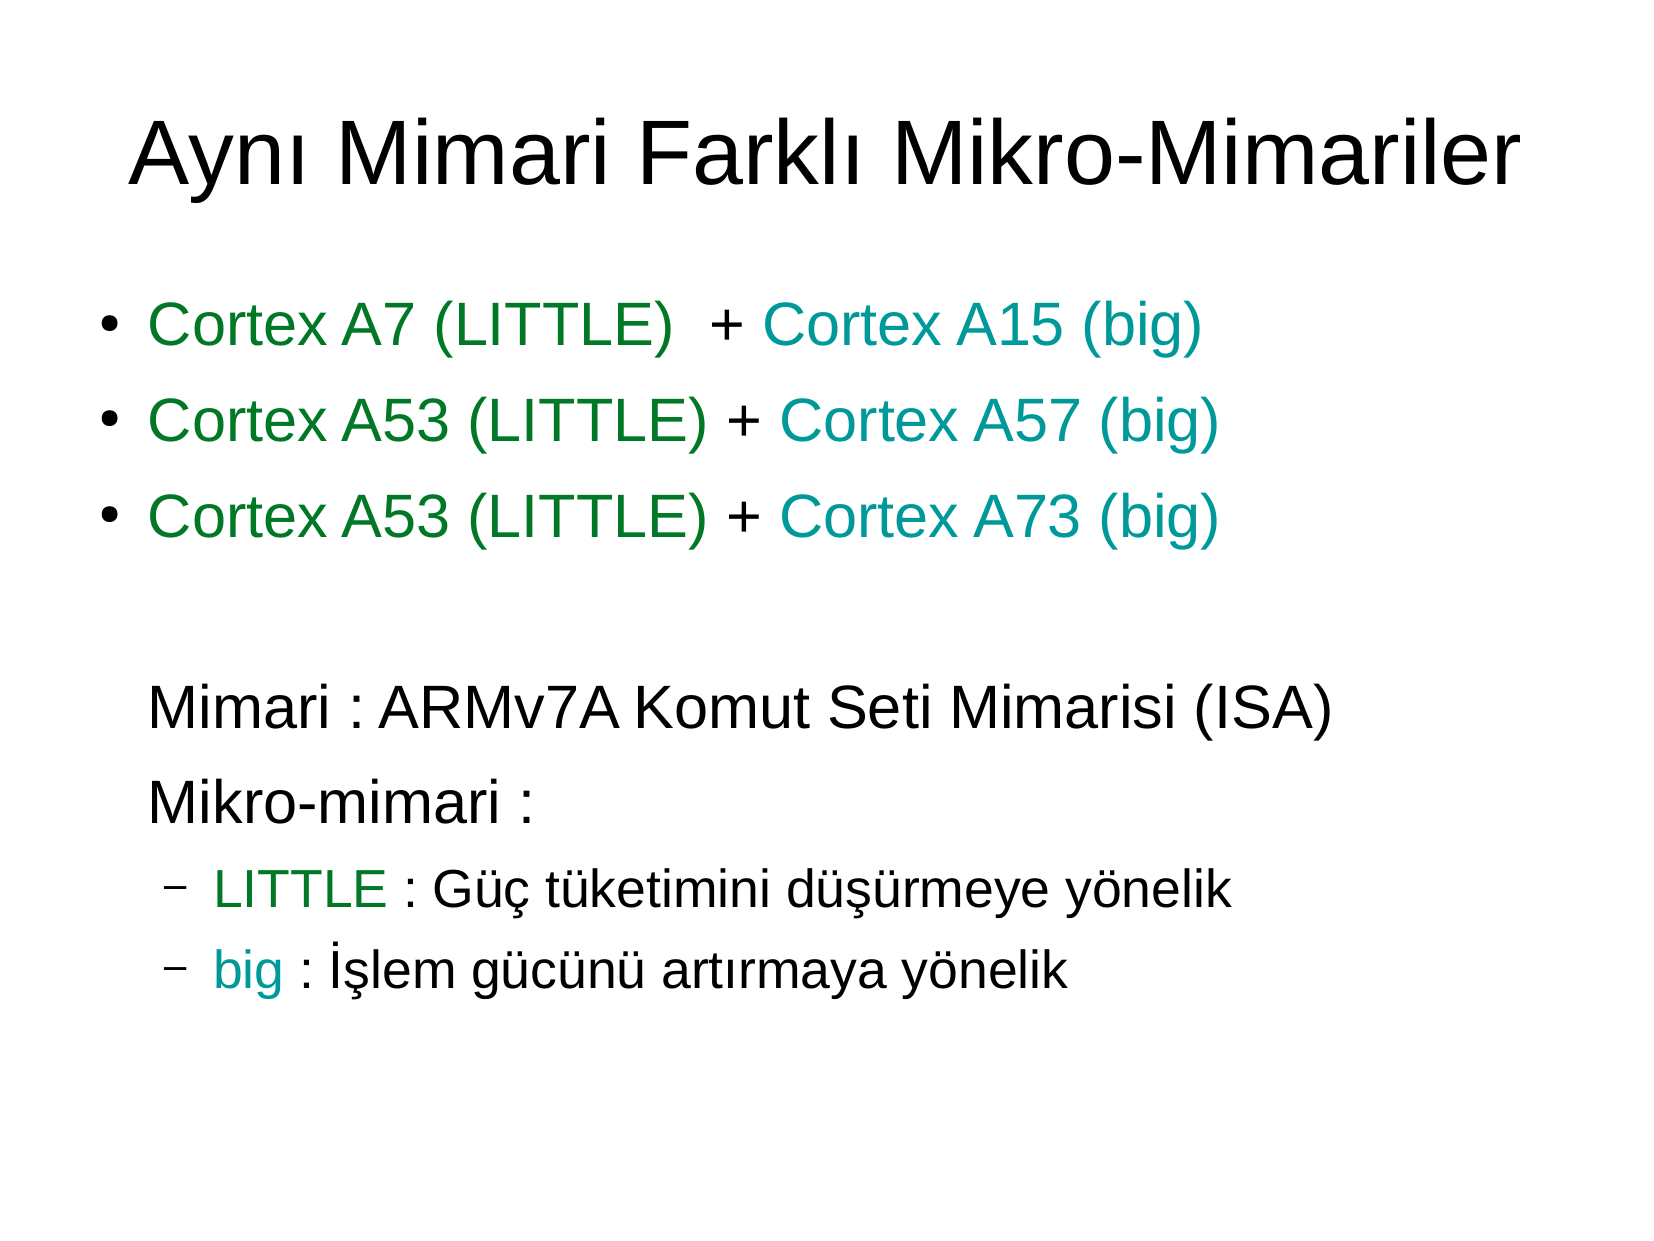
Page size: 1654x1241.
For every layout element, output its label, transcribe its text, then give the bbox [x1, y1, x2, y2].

list Cortex A7 (LITTLE) + Cortex A15 (big) Cortex A53 (LITTLE) + Cortex A57 (big) Cortex A53 (LITTLE) + Cortex A73 (big) Mimari : ARMv7A Komut Seti Mimarisi (ISA) Mikro-mimari : LITTLE : Güç tüketimini düşürmeye yönelik big : İşlem gücünü artırmaya yönelik [82, 290, 1571, 1010]
title Aynı Mimari Farklı Mikro-Mimariler [82, 49, 1571, 257]
